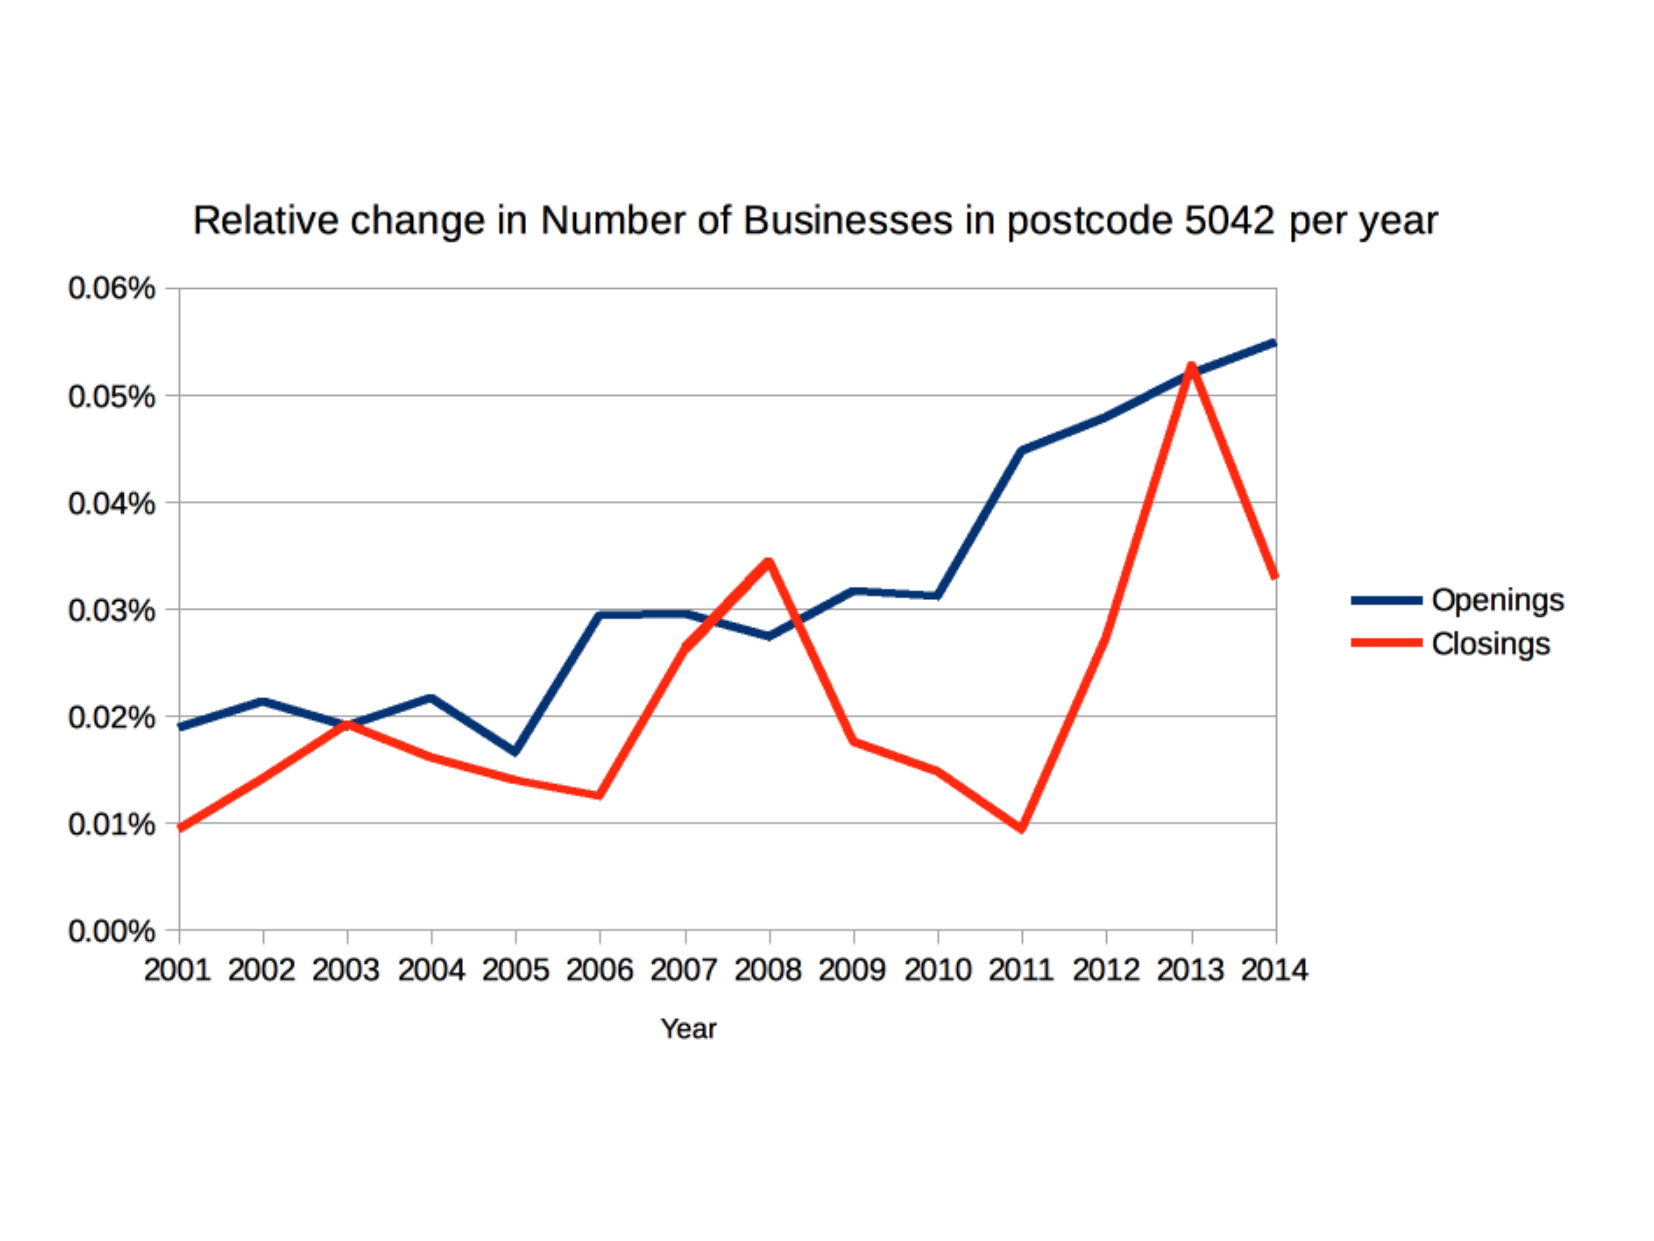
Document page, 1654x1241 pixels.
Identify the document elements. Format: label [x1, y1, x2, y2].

picture [37, 153, 1595, 1089]
